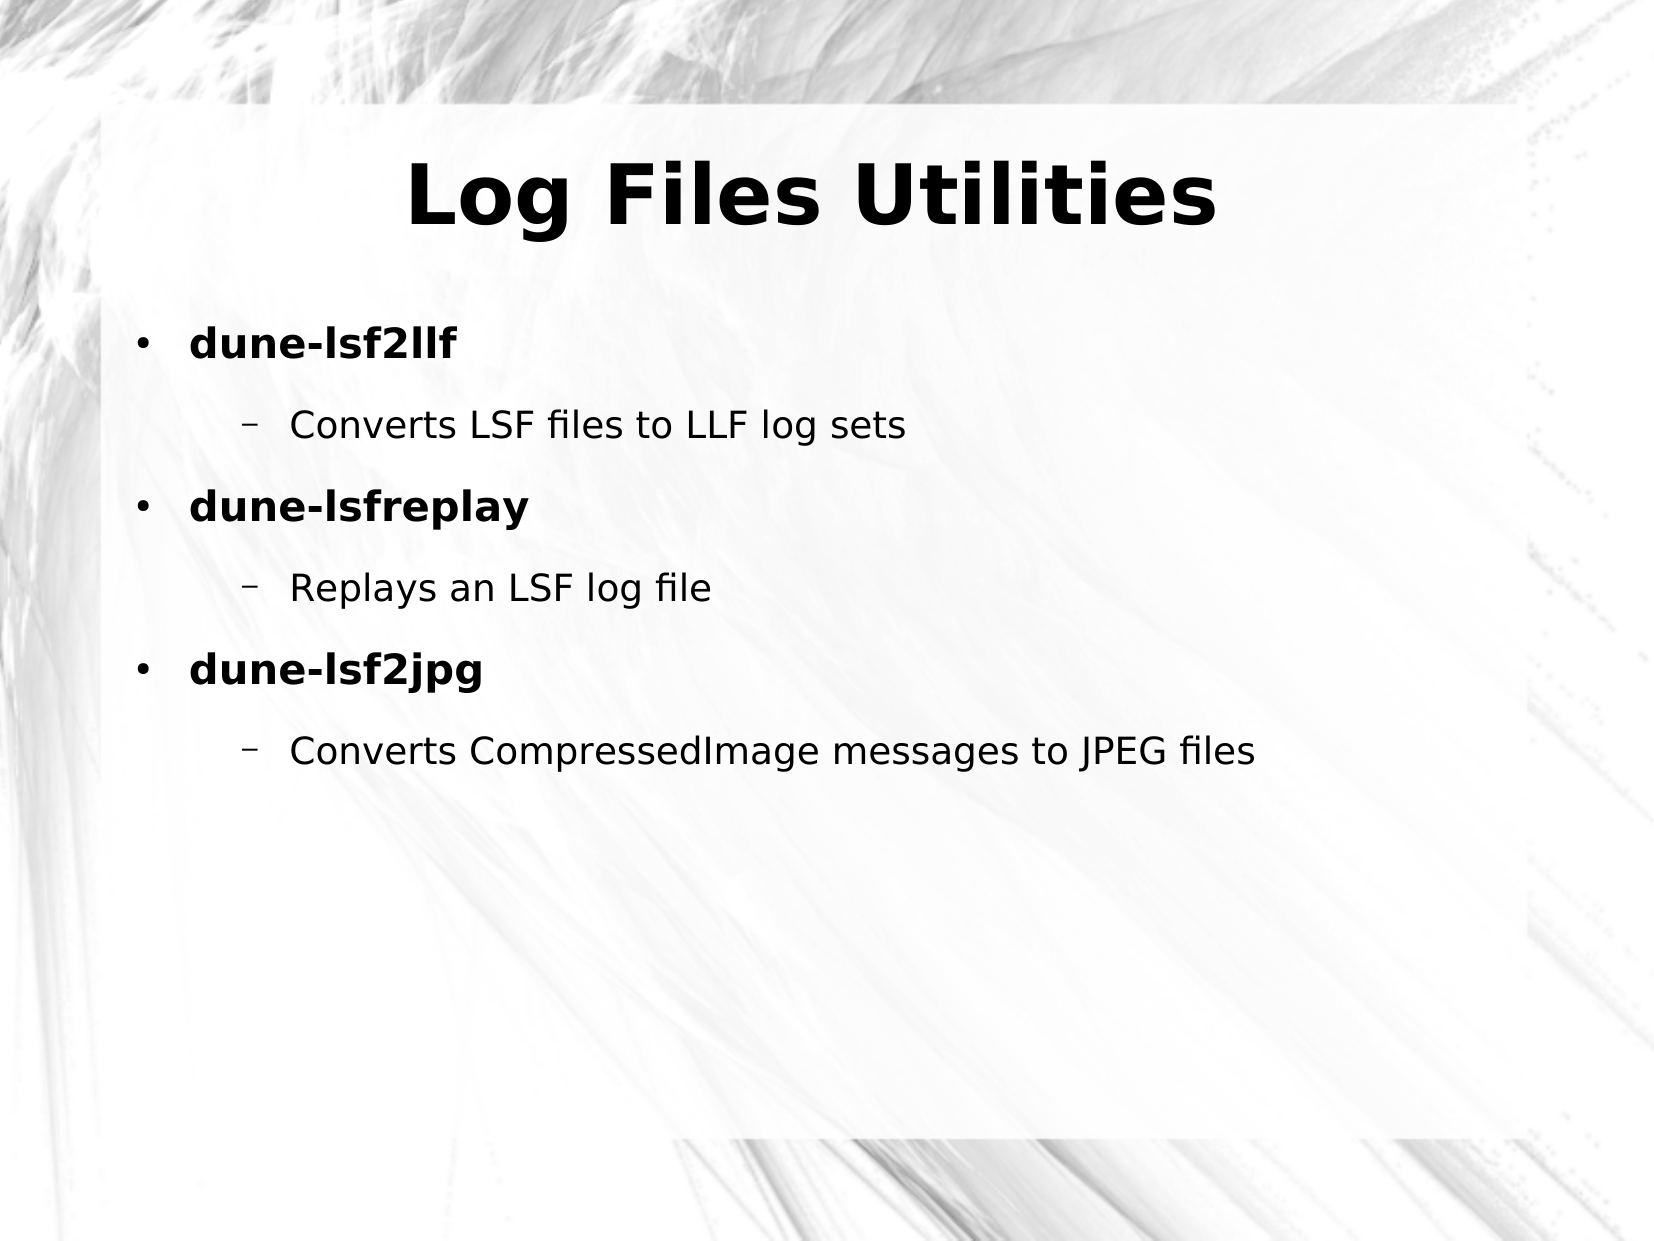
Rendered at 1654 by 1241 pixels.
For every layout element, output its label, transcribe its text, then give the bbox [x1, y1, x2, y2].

picture [0, 0, 1654, 1241]
list dune-lsf2llf Converts LSF files to LLF log sets dune-lsfreplay Replays an LSF log file dune-lsf2jpg Converts CompressedImage messages to JPEG files [118, 319, 1571, 1040]
title Log Files Utilities [118, 112, 1506, 281]
